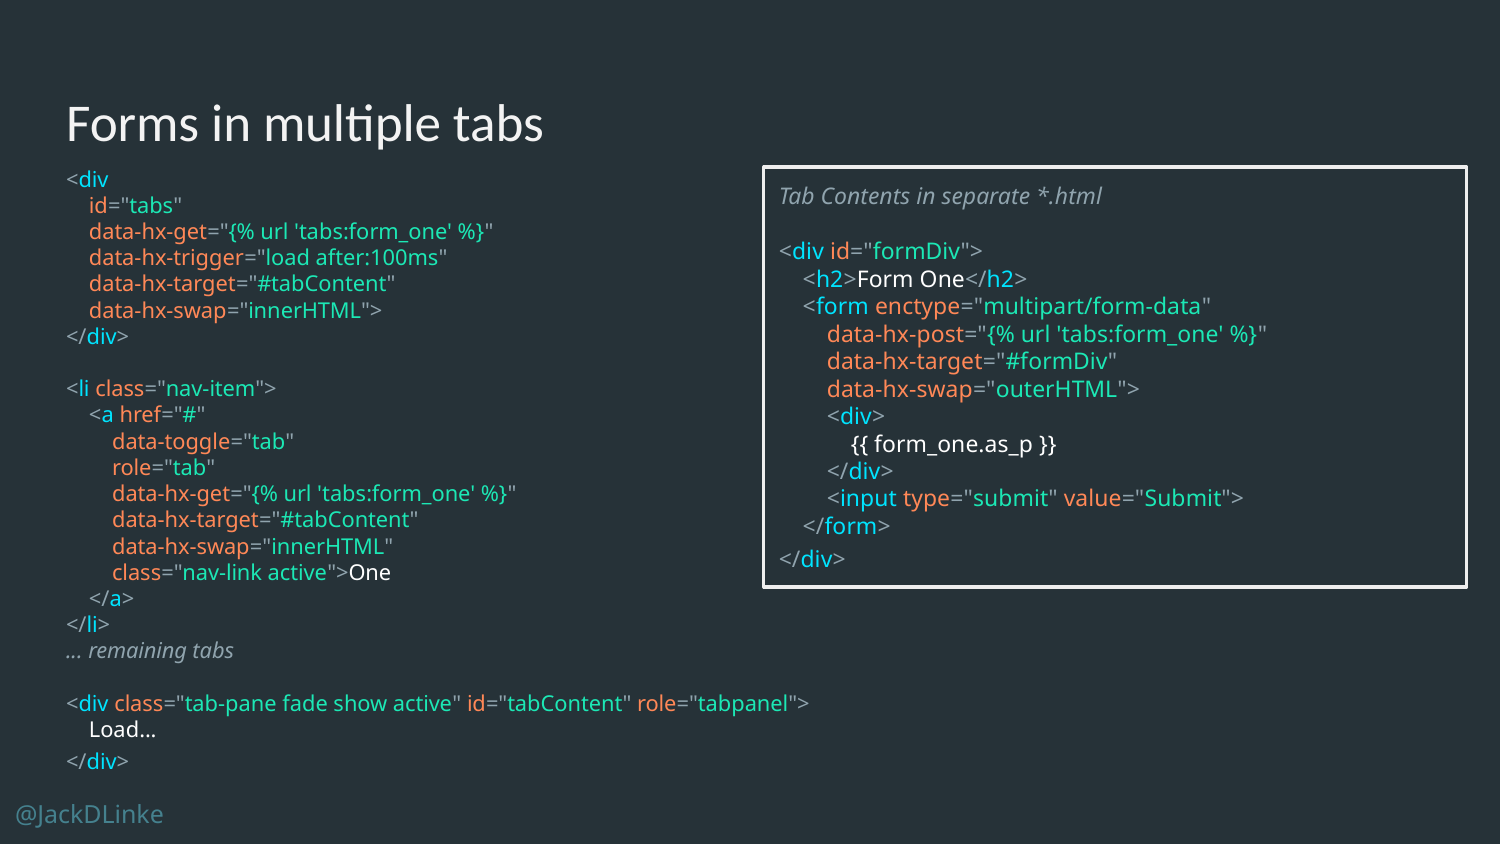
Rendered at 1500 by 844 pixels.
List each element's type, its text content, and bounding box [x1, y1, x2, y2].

text_box Tab Contents in separate *.html <div id="formDiv"> <h2>Form One</h2> <form enctype="multipart/form-data" data-hx-post="{% url 'tabs:form_one' %}" data-hx-target="#formDiv" data-hx-swap="outerHTML"> <div> {{ form_one.as_p }} </div> <input type="submit" value="Submit"> </form> </div> [763, 166, 1467, 587]
title Forms in multiple tabs [51, 72, 1449, 166]
text_box <div id="tabs" data-hx-get="{% url 'tabs:form_one' %}" data-hx-trigger="load after:100ms" data-hx-target="#tabContent" data-hx-swap="innerHTML"> </div> <li class="nav-item"> <a href="#" data-toggle="tab" role="tab" data-hx-get="{% url 'tabs:form_one' %}" data-hx-target="#tabContent" data-hx-swap="innerHTML" class="nav-link active">One </a> </li> ... remaining tabs <div class="tab-pane fade show active" id="tabContent" role="tabpanel"> Load... </div> [51, 150, 1128, 815]
